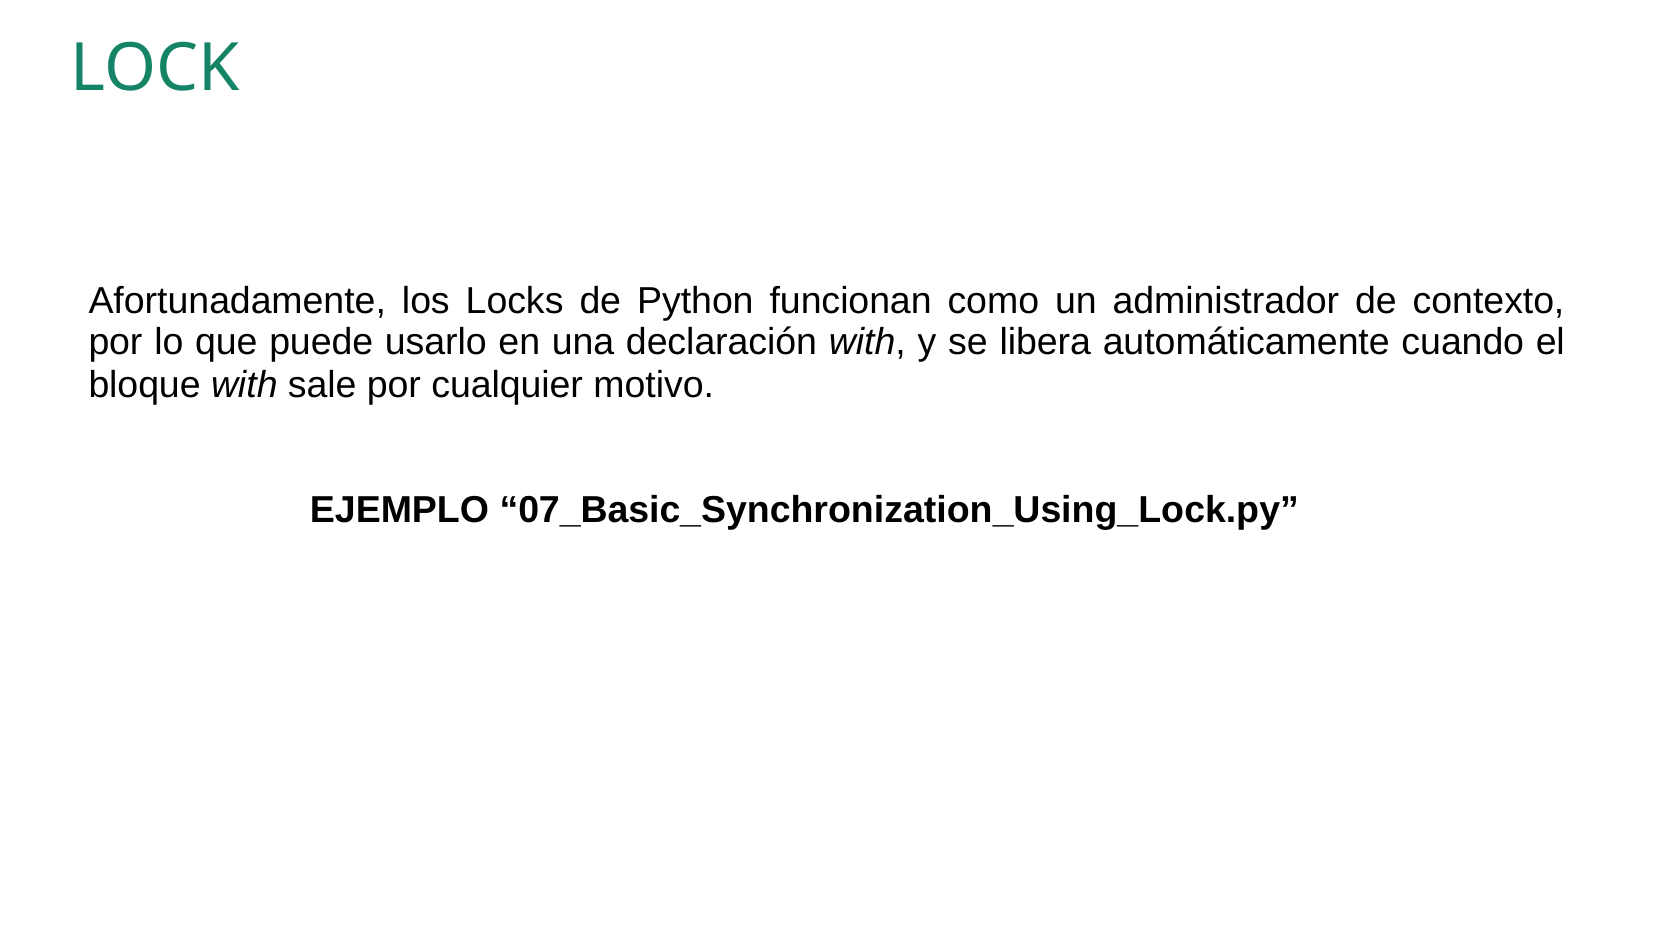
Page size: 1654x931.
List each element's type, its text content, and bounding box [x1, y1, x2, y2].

title LOCK [70, 0, 1447, 159]
text_box Afortunadamente, los Locks de Python funcionan como un administrador de contexto, por lo que puede usarlo en una declaración with, y se libera automáticamente cuando el bloque with sale por cualquier motivo. EJEMPLO “07_Basic_Synchronization_Using_Lock.py” [73, 271, 1580, 749]
